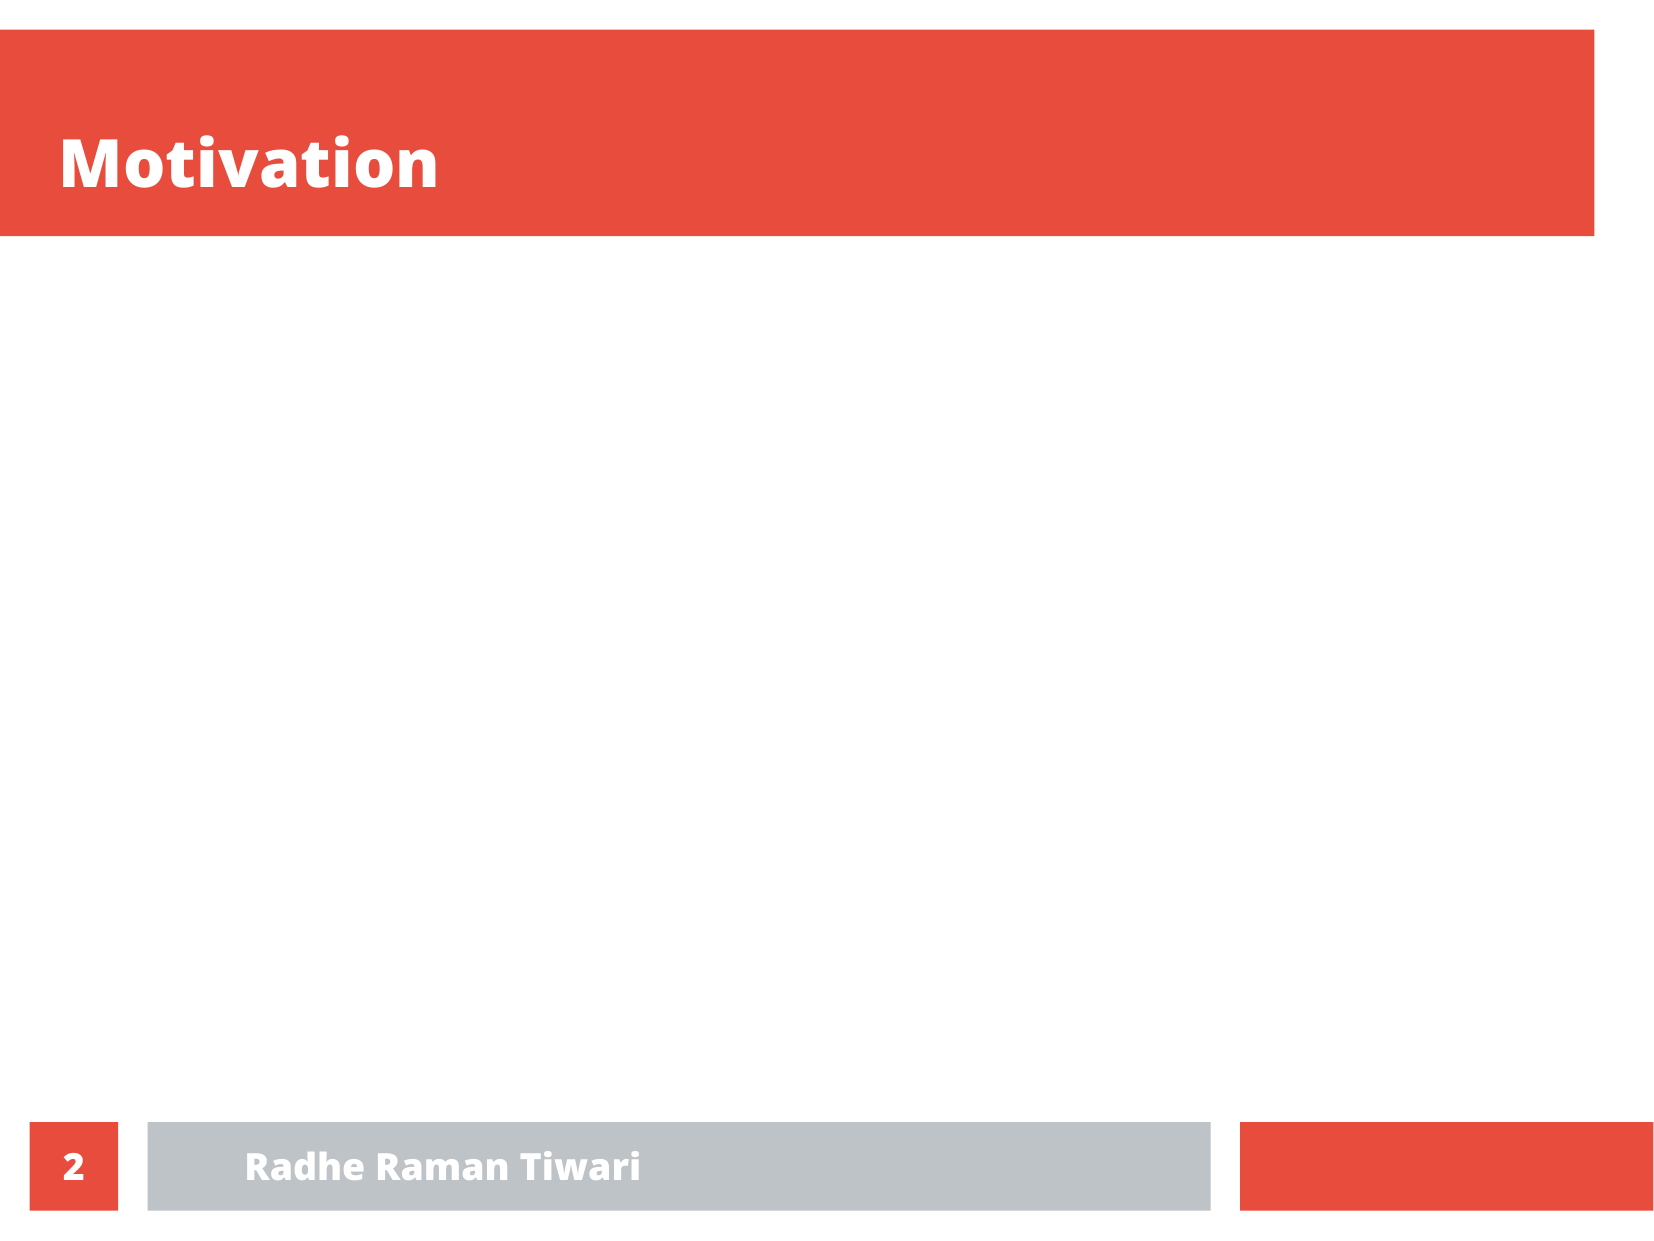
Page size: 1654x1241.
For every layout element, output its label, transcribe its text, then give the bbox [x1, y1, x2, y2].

title Motivation [59, 59, 1595, 207]
